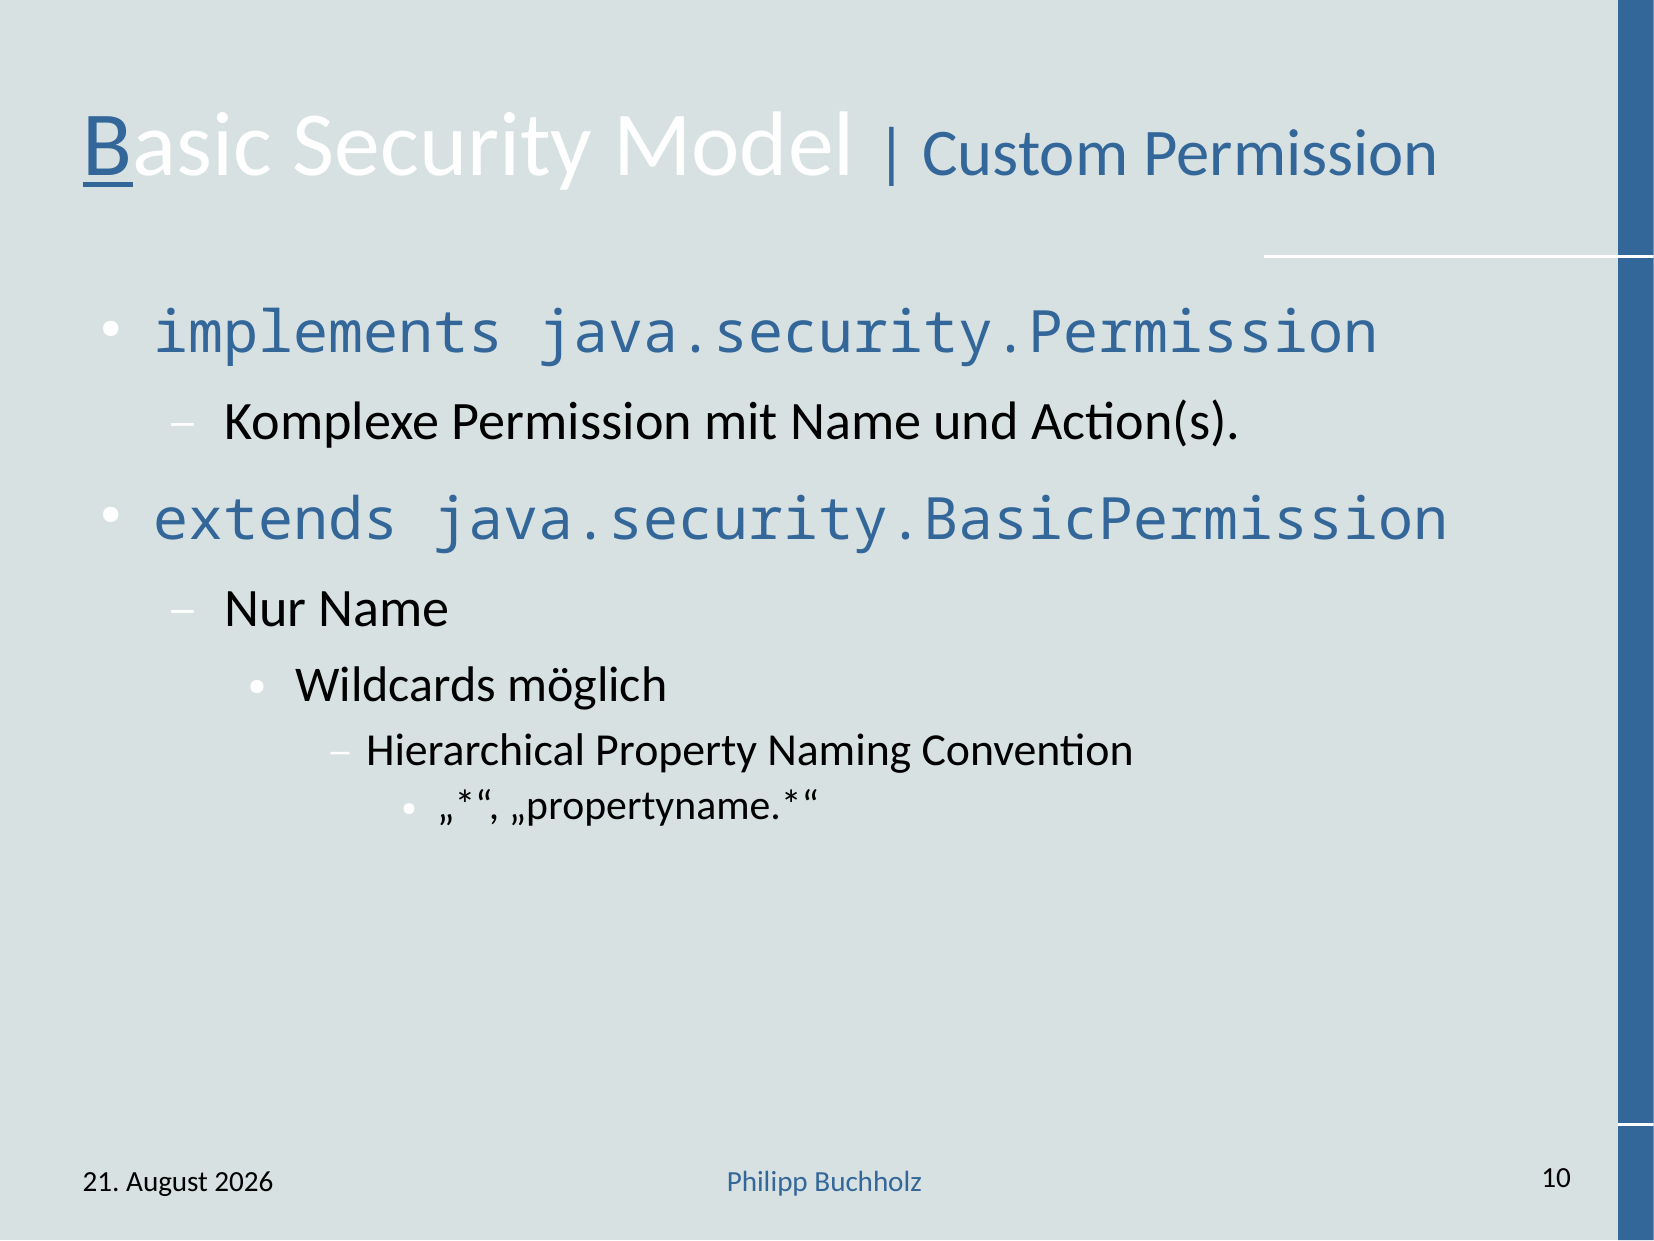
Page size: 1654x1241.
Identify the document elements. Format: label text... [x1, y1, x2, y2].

title Basic Security Model | Custom Permission [82, 41, 1571, 265]
list implements java.security.Permission Komplexe Permission mit Name und Action(s). extends java.security.BasicPermission Nur Name Wildcards möglich Hierarchical Property Naming Convention „*“, „propertyname.*“ [82, 290, 1571, 1109]
